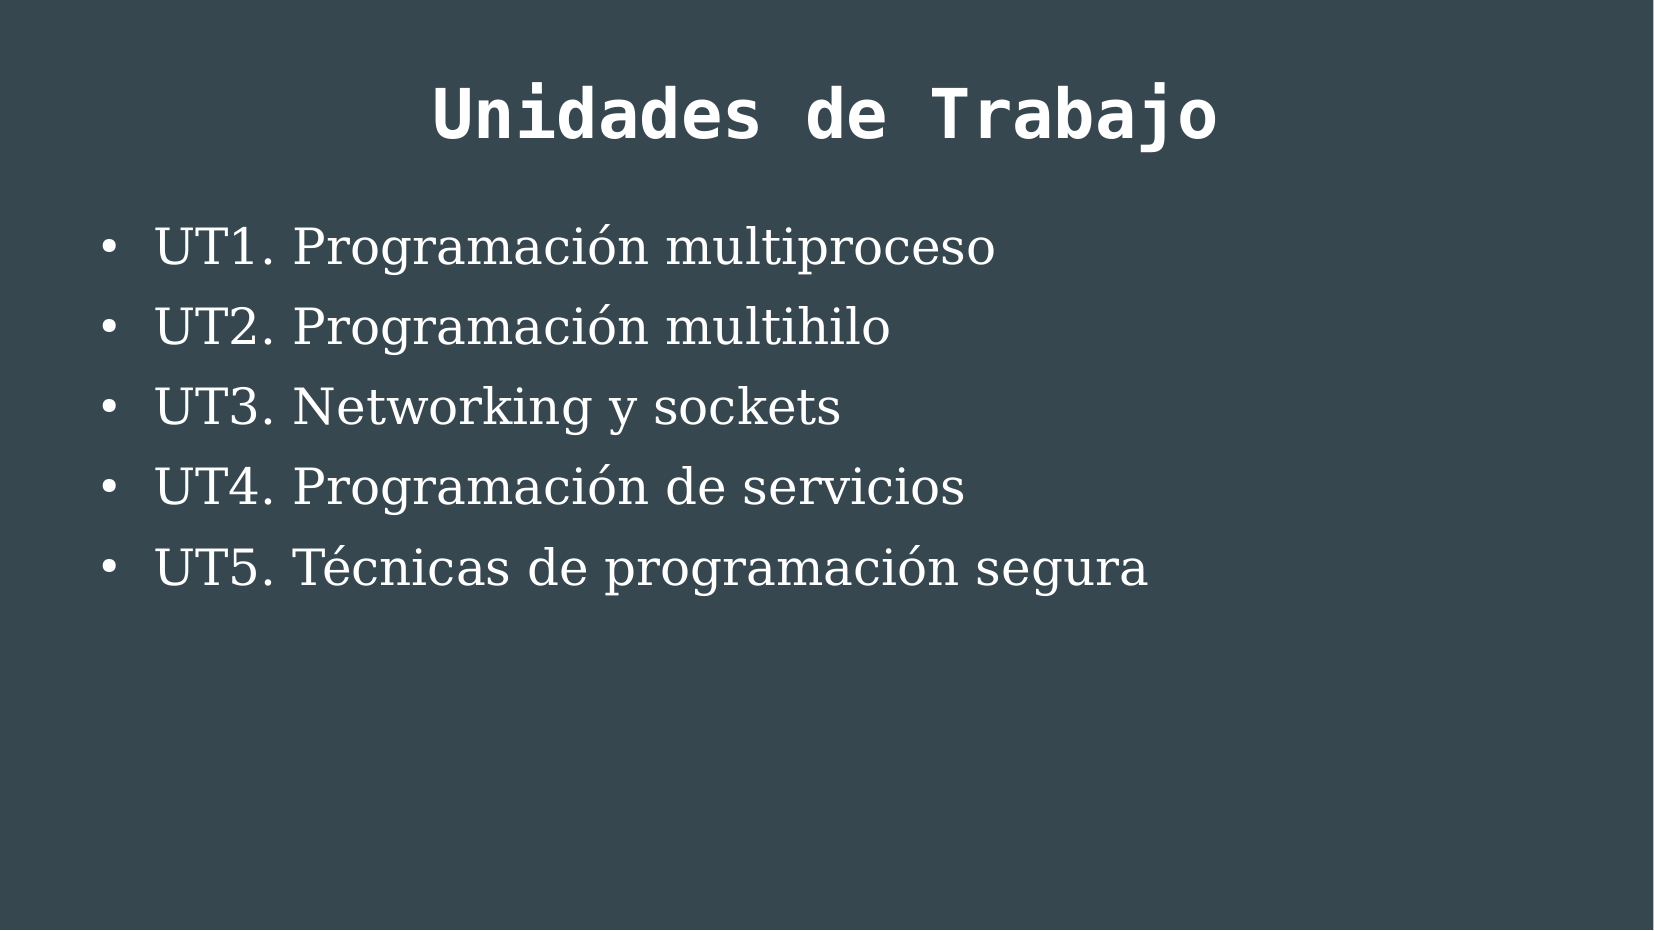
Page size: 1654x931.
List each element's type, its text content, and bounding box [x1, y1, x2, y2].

list UT1. Programación multiproceso UT2. Programación multihilo UT3. Networking y sockets UT4. Programación de servicios UT5. Técnicas de programación segura [82, 217, 1571, 758]
title Unidades de Trabajo [82, 37, 1571, 193]
